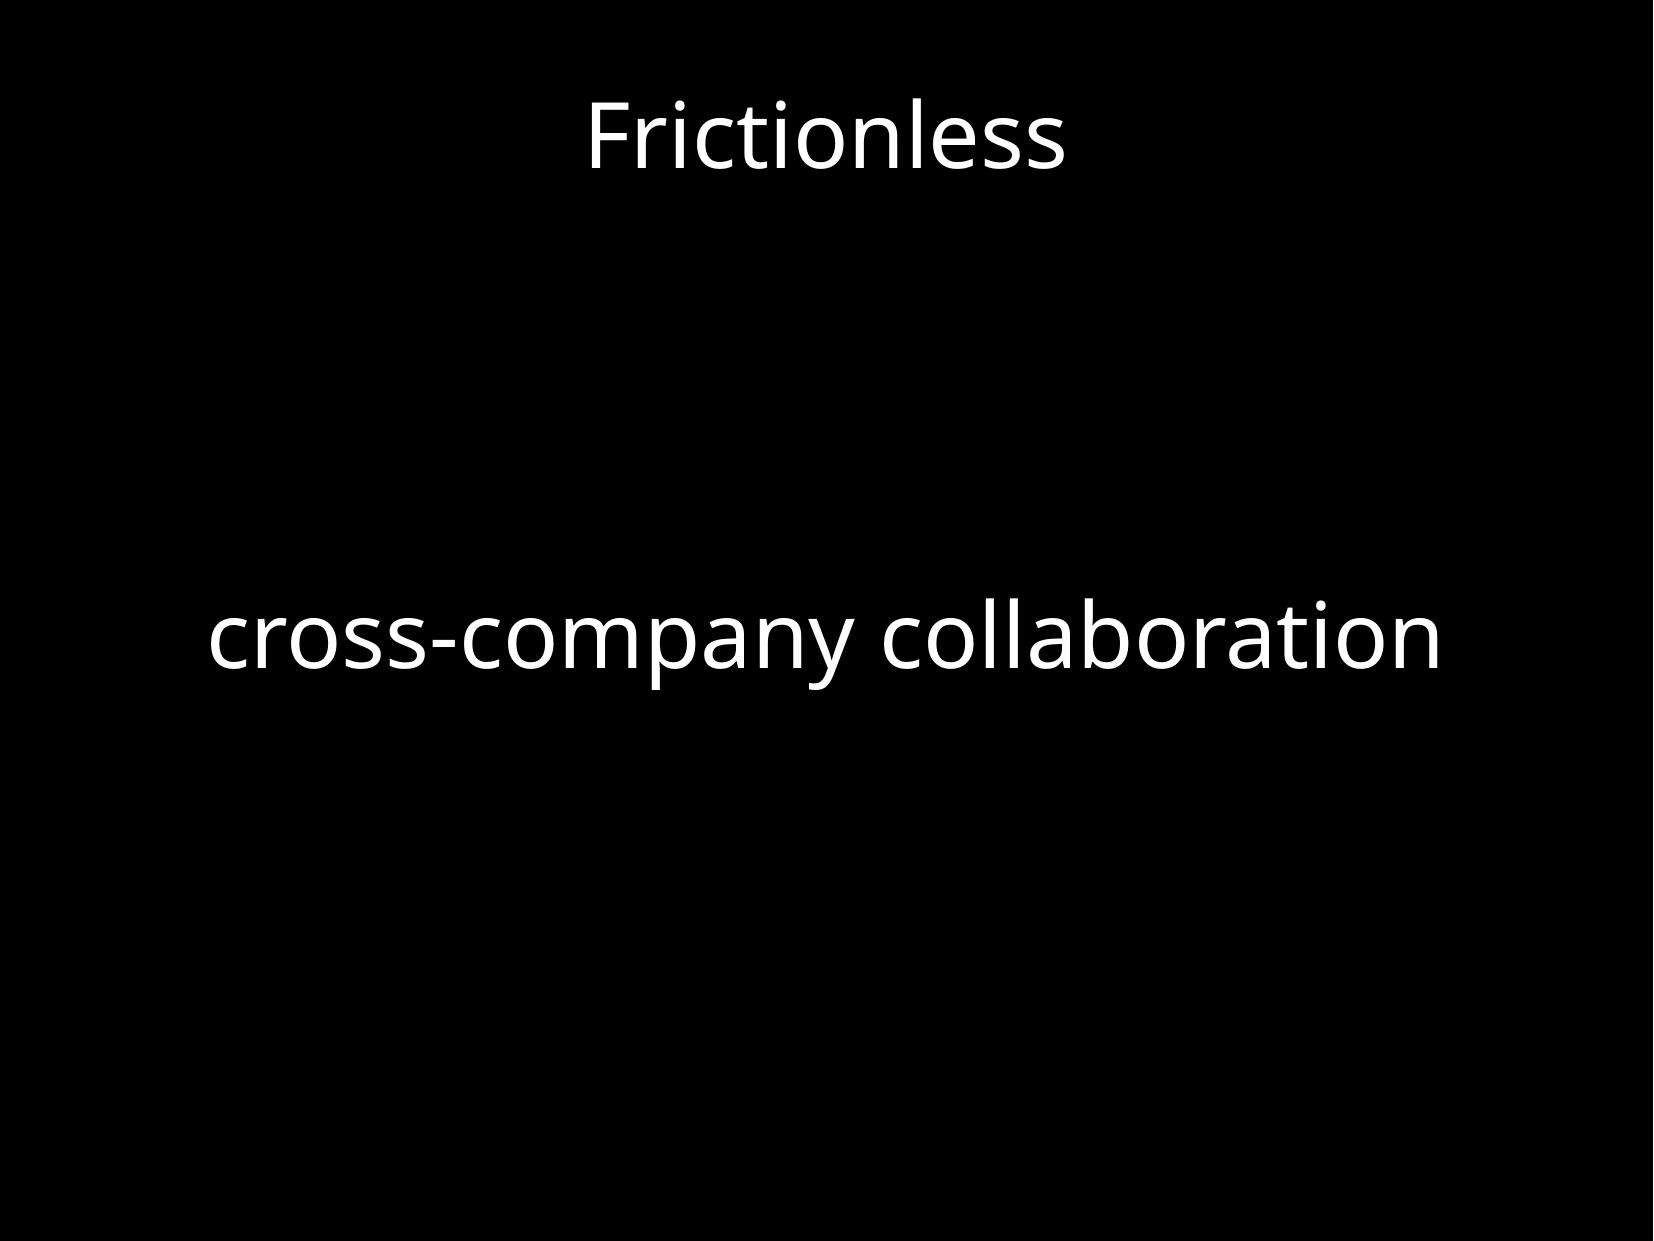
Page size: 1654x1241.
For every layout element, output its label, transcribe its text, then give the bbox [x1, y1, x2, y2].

title Frictionless cross-company collaboration [82, 75, 1571, 817]
